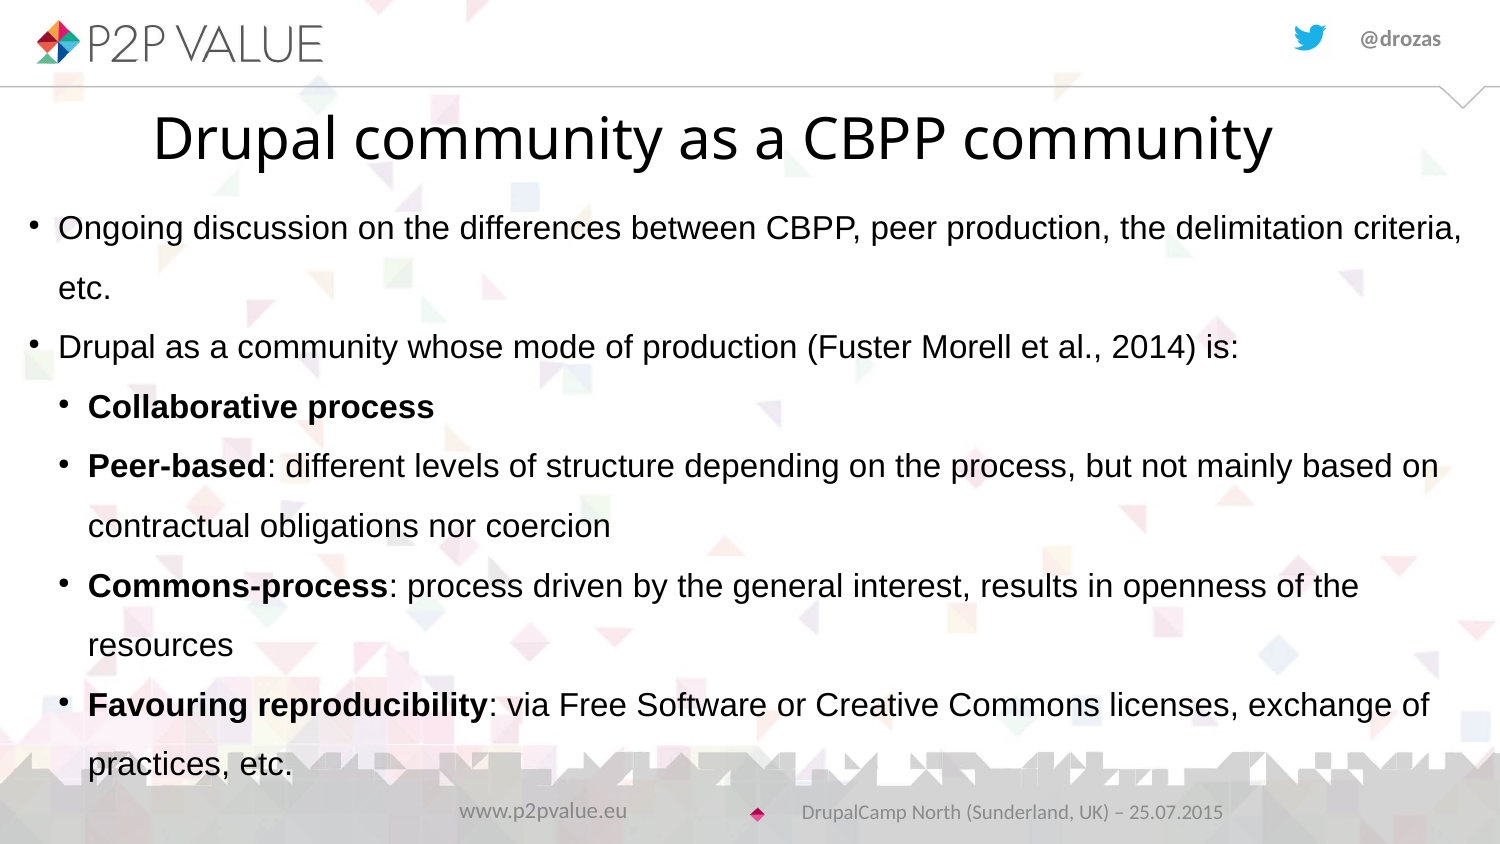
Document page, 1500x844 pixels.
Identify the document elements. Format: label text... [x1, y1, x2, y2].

picture [0, 0, 1500, 844]
subtitle Ongoing discussion on the differences between CBPP, peer production, the delimitation criteria, etc. Drupal as a community whose mode of production (Fuster Morell et al., 2014) is: Collaborative process Peer-based: different levels of structure depending on the process, but not mainly based on contractual obligations nor coercion Commons-process: process driven by the general interest, results in openness of the resources Favouring reproducibility: via Free Software or Creative Commons licenses, exchange of practices, etc. [15, 180, 1496, 796]
text_box DrupalCamp North (Sunderland, UK) – 25.07.2015 [788, 788, 1481, 834]
text_box @drozas [1333, 15, 1455, 60]
text_box www.p2pvalue.eu [453, 789, 672, 829]
title Drupal community as a CBPP community [60, 92, 1366, 180]
